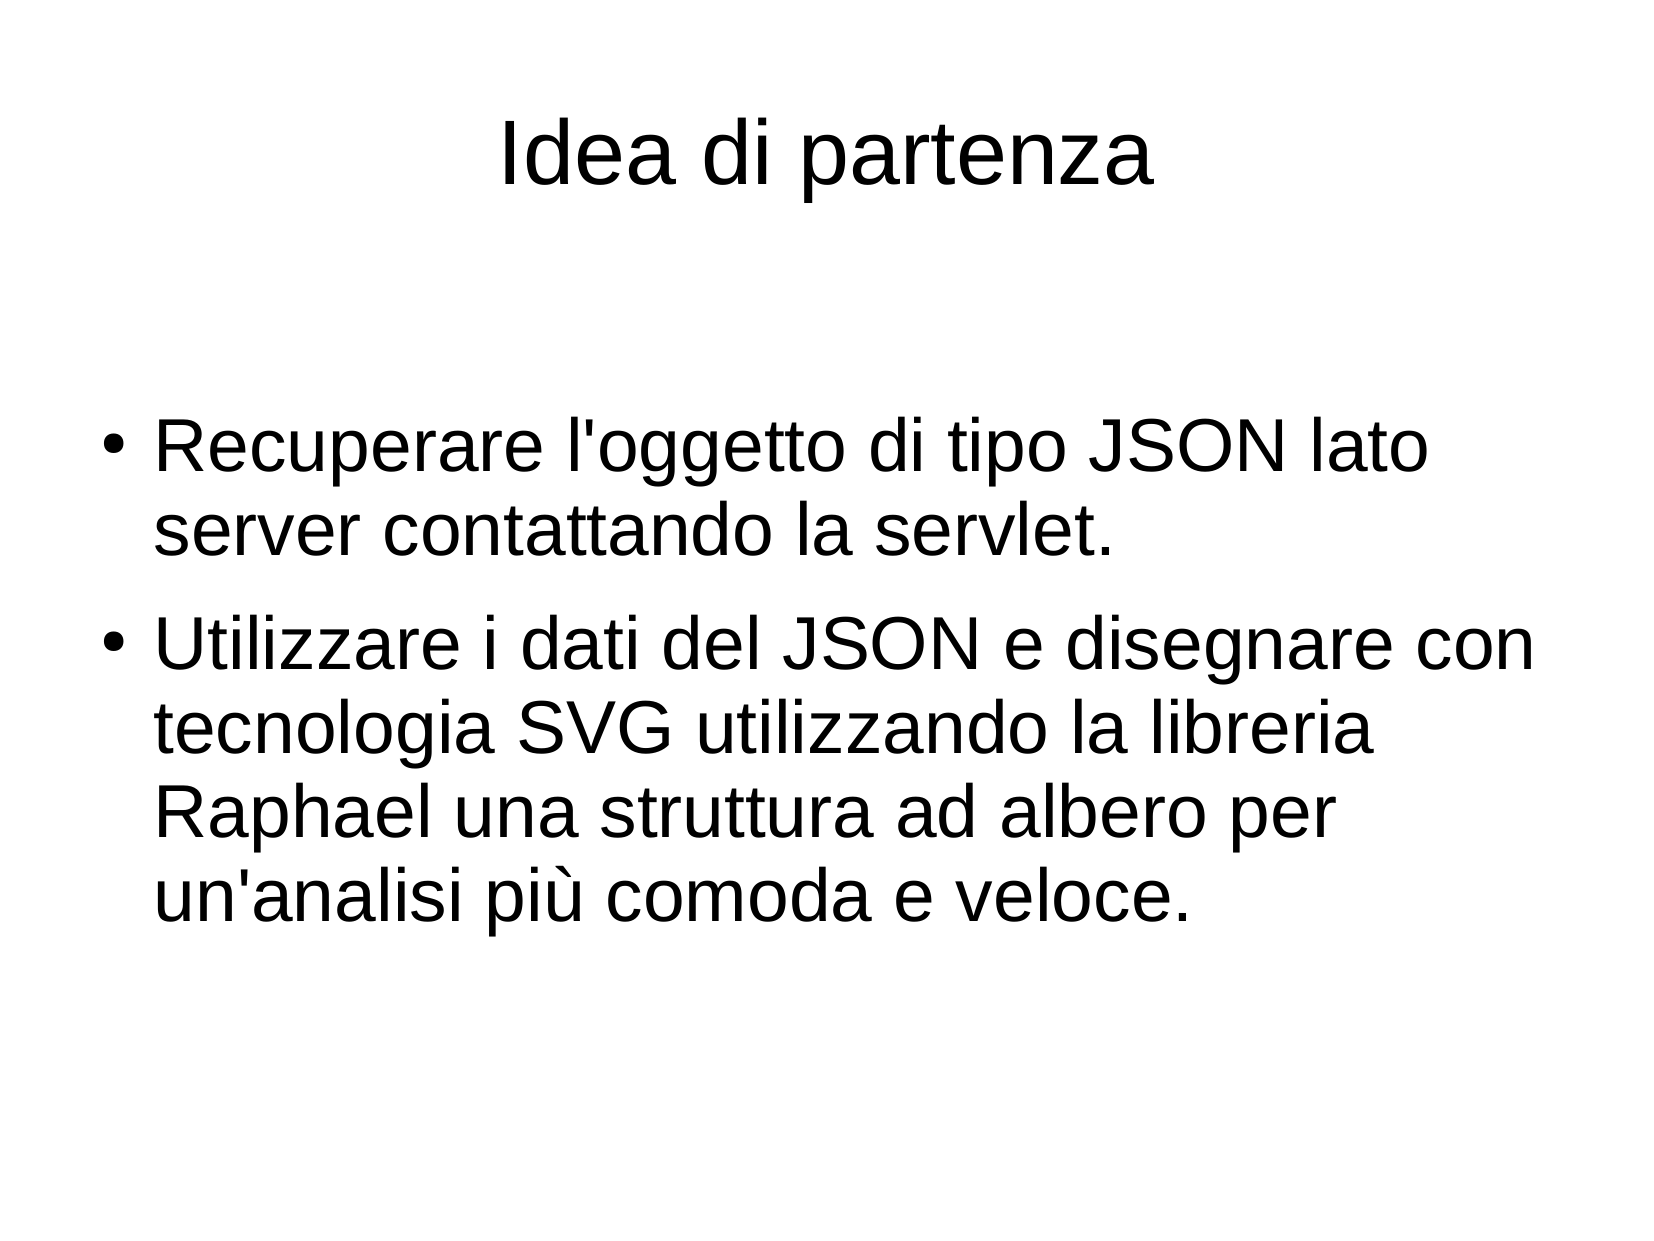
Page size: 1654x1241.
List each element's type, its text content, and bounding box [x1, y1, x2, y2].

title Idea di partenza [82, 49, 1571, 257]
list Recuperare l'oggetto di tipo JSON lato server contattando la servlet. Utilizzare i dati del JSON e disegnare con tecnologia SVG utilizzando la libreria Raphael una struttura ad albero per un'analisi più comoda e veloce. [82, 290, 1571, 1094]
